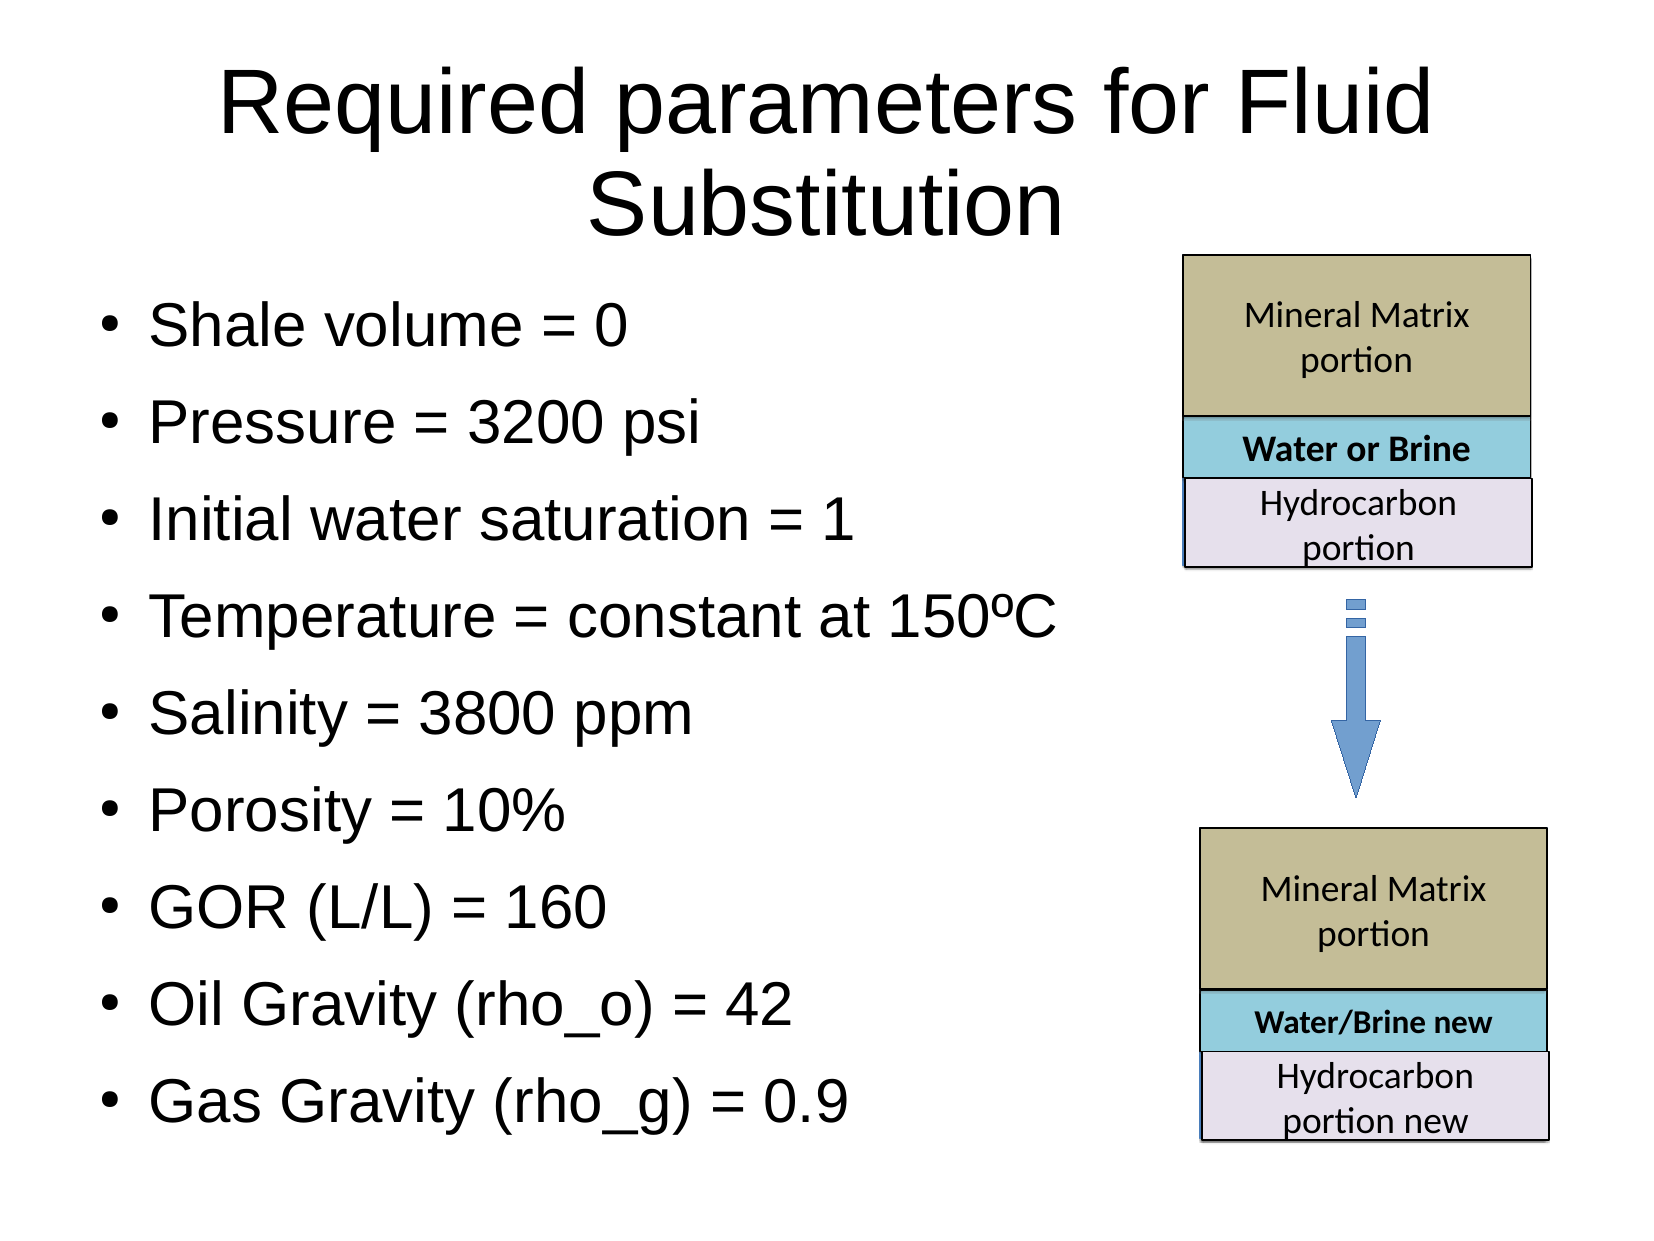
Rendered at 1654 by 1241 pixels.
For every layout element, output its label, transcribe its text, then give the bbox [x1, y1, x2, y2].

text_box Water or Brine [1183, 416, 1531, 478]
text_box Mineral Matrix portion [1199, 827, 1548, 989]
text_box [1346, 599, 1366, 610]
text_box [1331, 636, 1381, 798]
text_box Mineral Matrix portion [1183, 254, 1531, 416]
title Required parameters for Fluid Substitution [82, 49, 1571, 257]
text_box Hydrocarbon portion new [1201, 1051, 1550, 1141]
text_box Hydrocarbon portion [1184, 478, 1533, 567]
list Shale volume = 0 Pressure = 3200 psi Initial water saturation = 1 Temperature = constant at 150ºC Salinity = 3800 ppm Porosity = 10% GOR (L/L) = 160 Oil Gravity (rho_o) = 42 Gas Gravity (rho_g) = 0.9 [82, 290, 1571, 1141]
text_box [1346, 618, 1366, 628]
text_box Water/Brine new [1199, 989, 1548, 1052]
